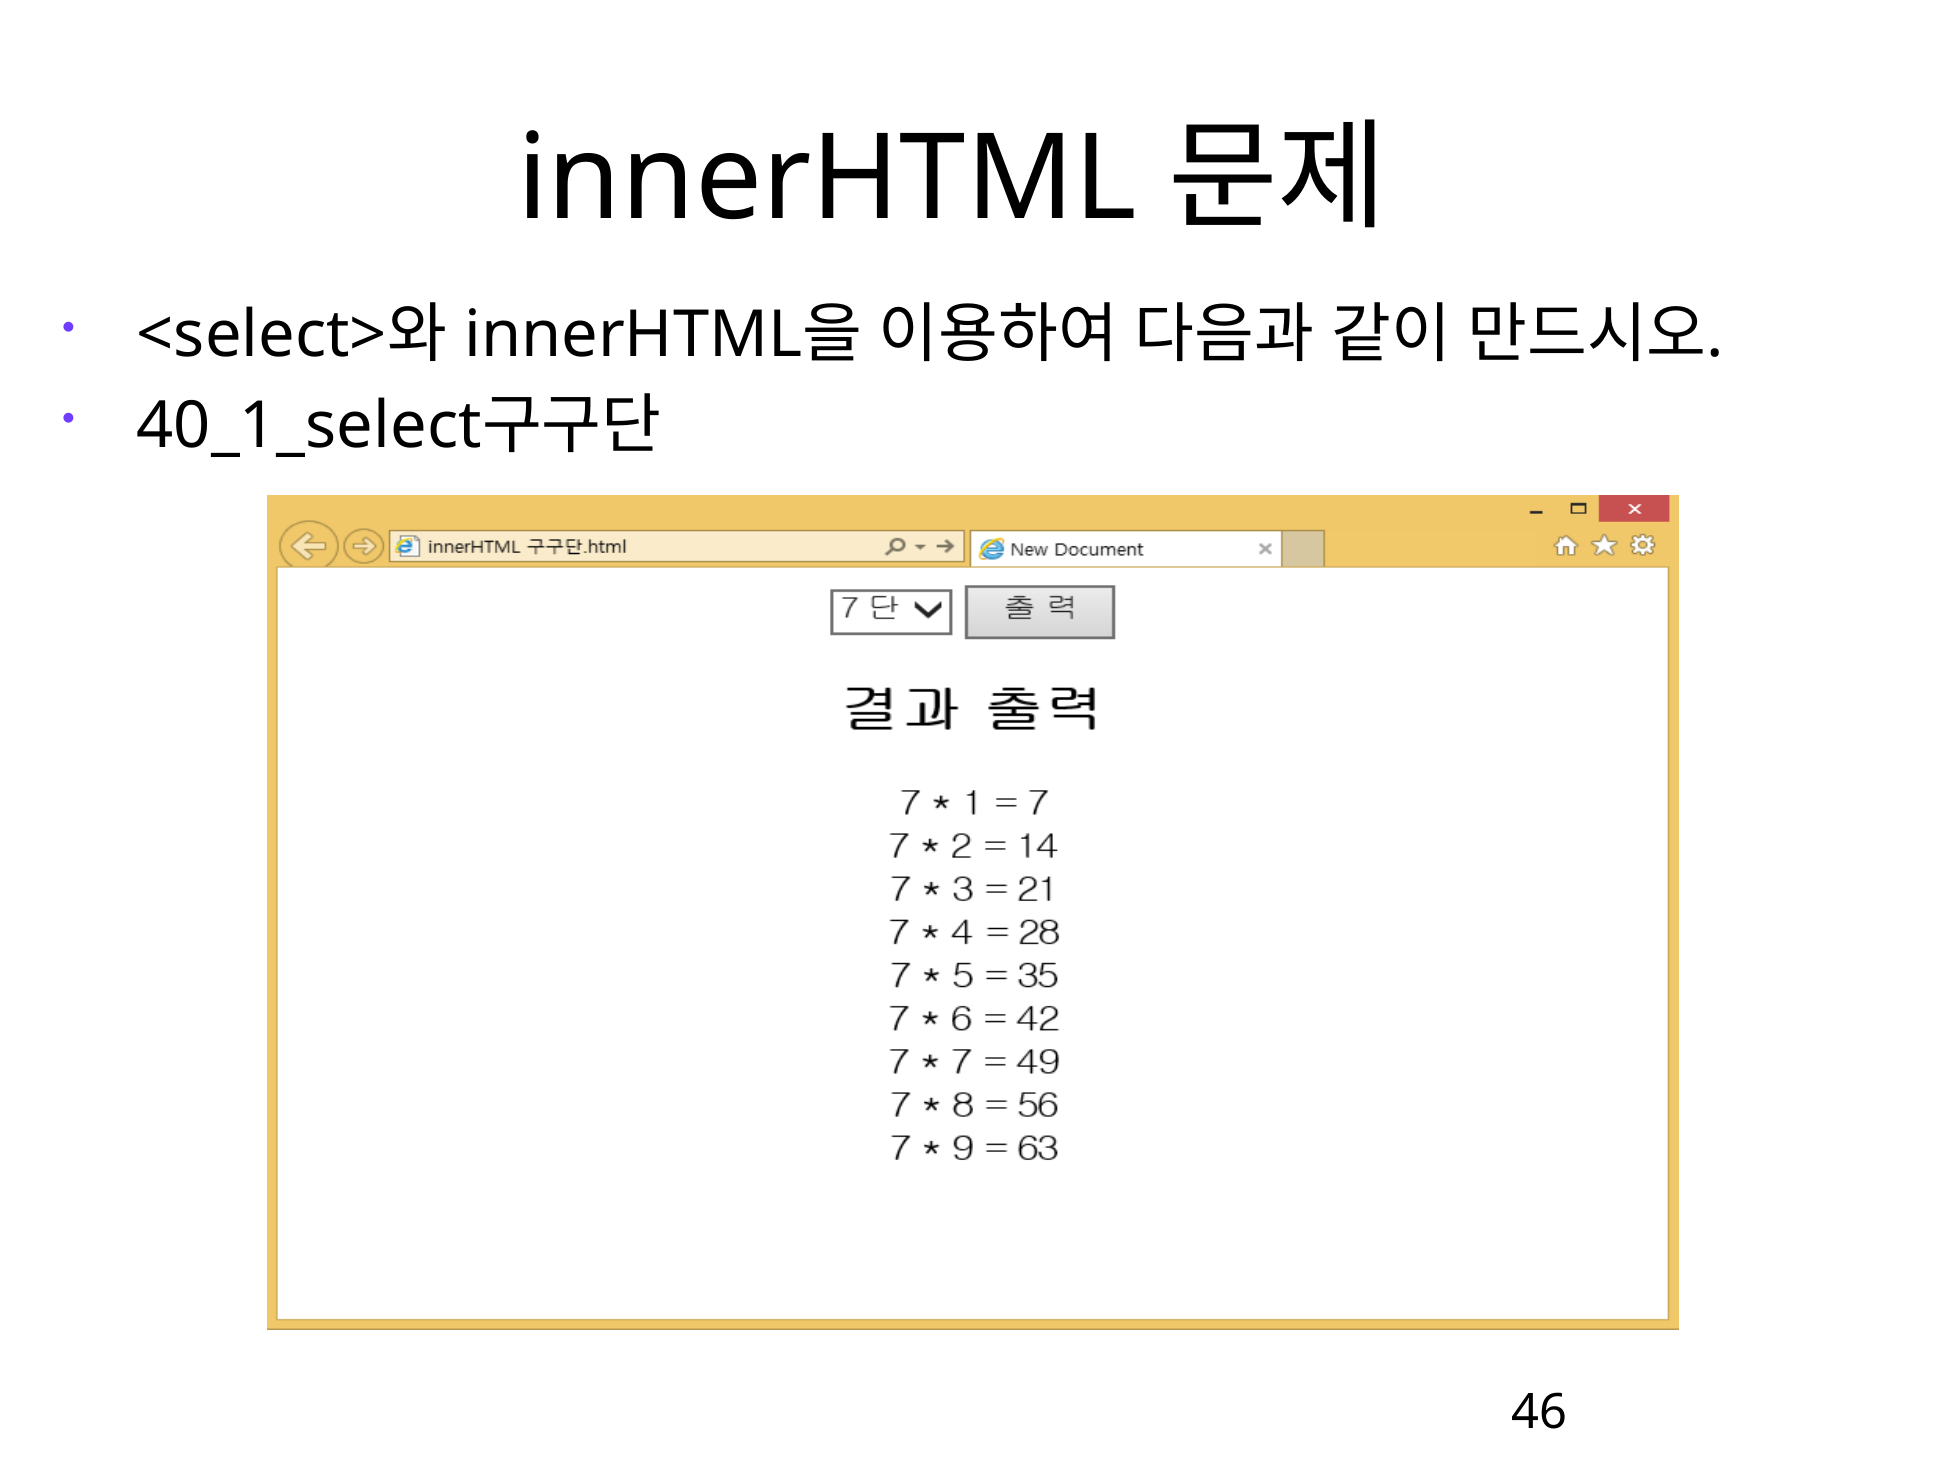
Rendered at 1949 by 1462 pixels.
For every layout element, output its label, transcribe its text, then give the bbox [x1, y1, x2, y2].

list <select>와 innerHTML을 이용하여 다음과 같이 만드시오. 40_1_select구구단 [48, 284, 1897, 1343]
slide_number <숫자> [1496, 1372, 1899, 1462]
title innerHTML 문제 [156, 92, 1749, 255]
picture [267, 495, 1679, 1330]
